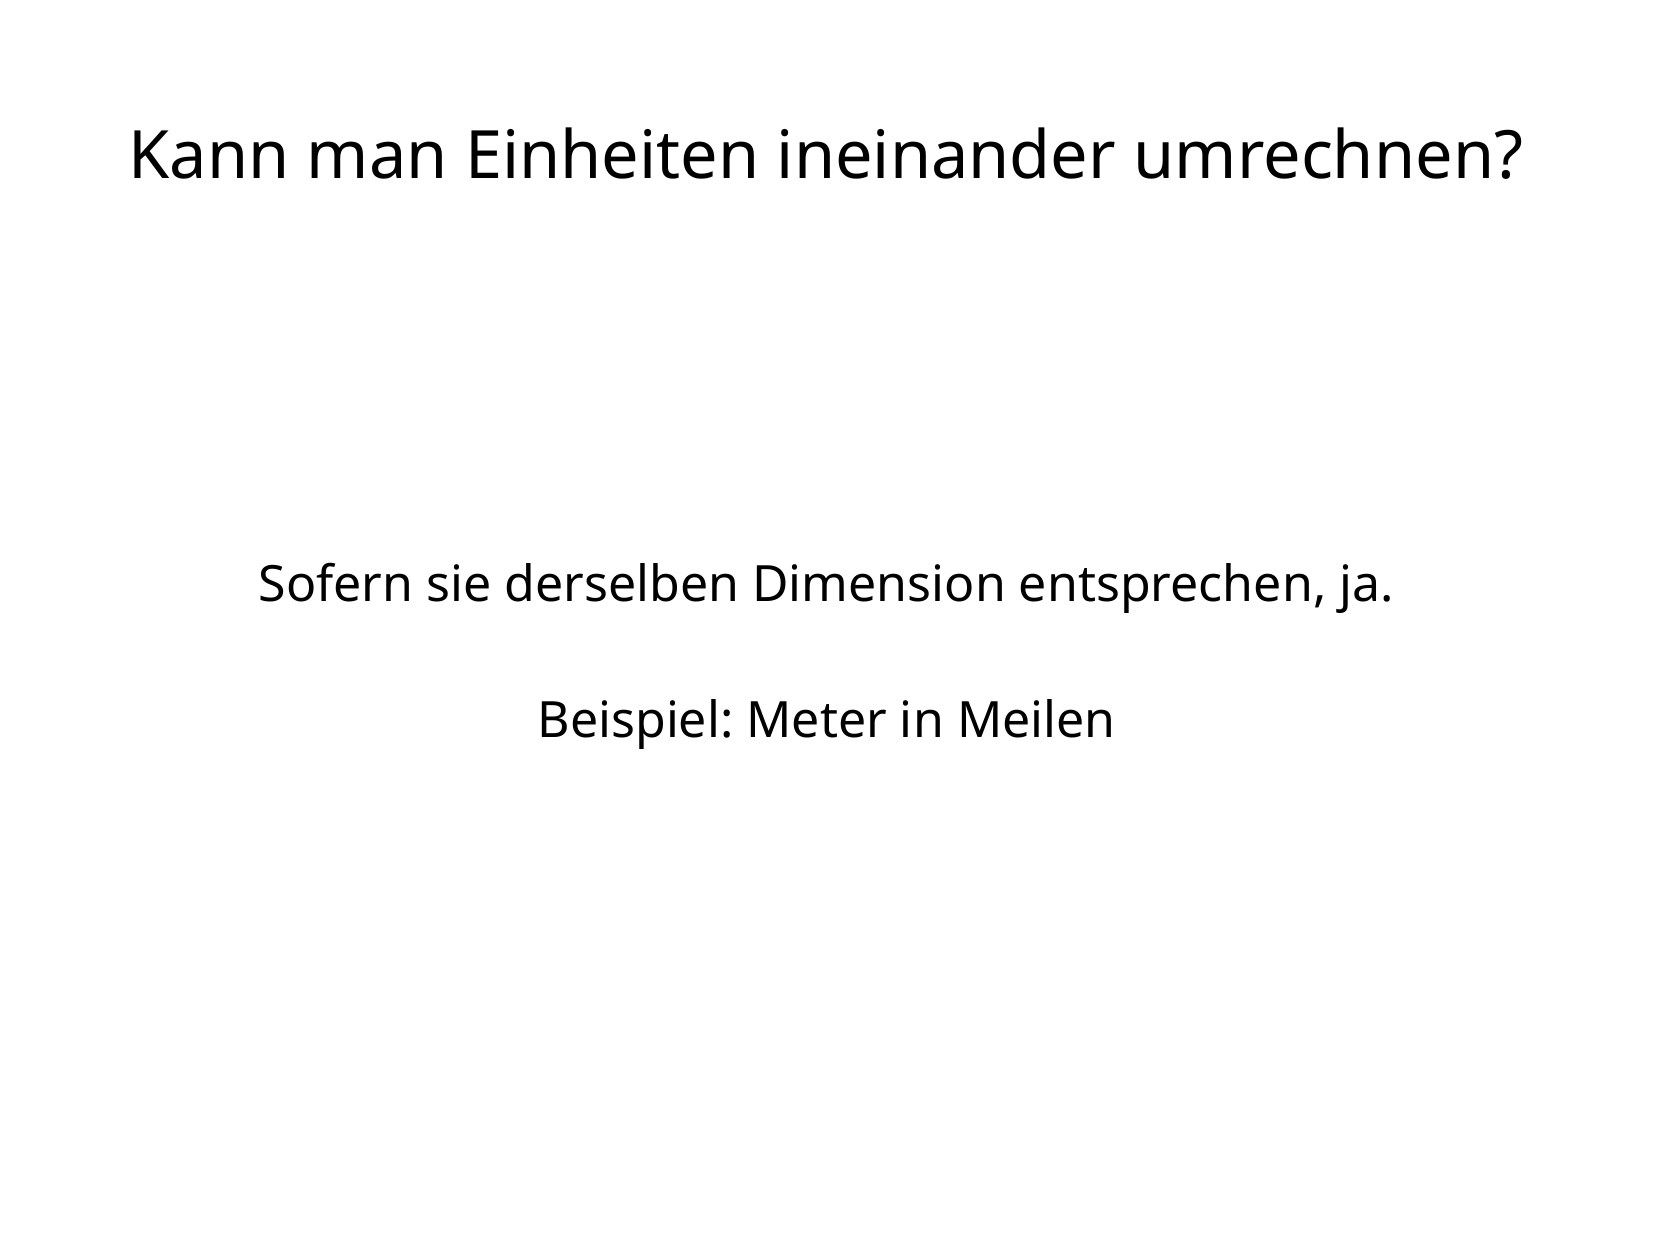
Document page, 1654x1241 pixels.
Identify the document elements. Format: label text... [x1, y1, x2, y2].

subtitle Sofern sie derselben Dimension entsprechen, ja. Beispiel: Meter in Meilen [82, 290, 1571, 1010]
title Kann man Einheiten ineinander umrechnen? [82, 49, 1571, 257]
